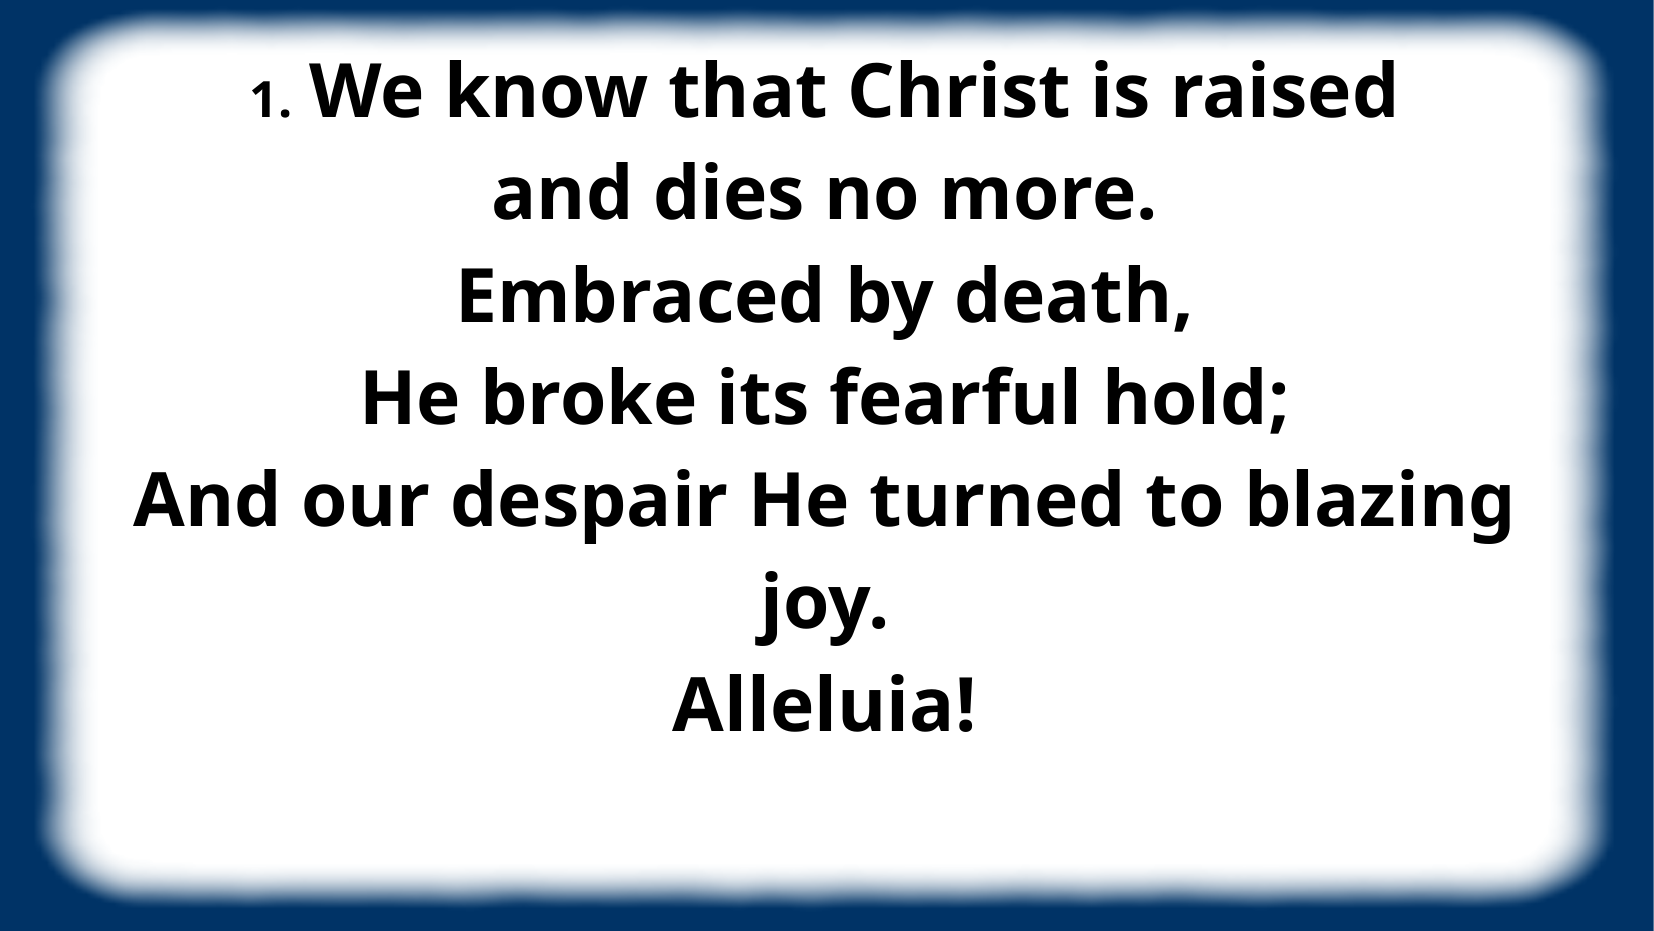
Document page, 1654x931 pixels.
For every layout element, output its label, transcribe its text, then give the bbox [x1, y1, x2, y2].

picture [0, 0, 1654, 931]
text_box 1. We know that Christ is raised and dies no more. Embraced by death, He broke its fearful hold; And our despair He turned to blazing joy. Alleluia! [75, 30, 1576, 644]
